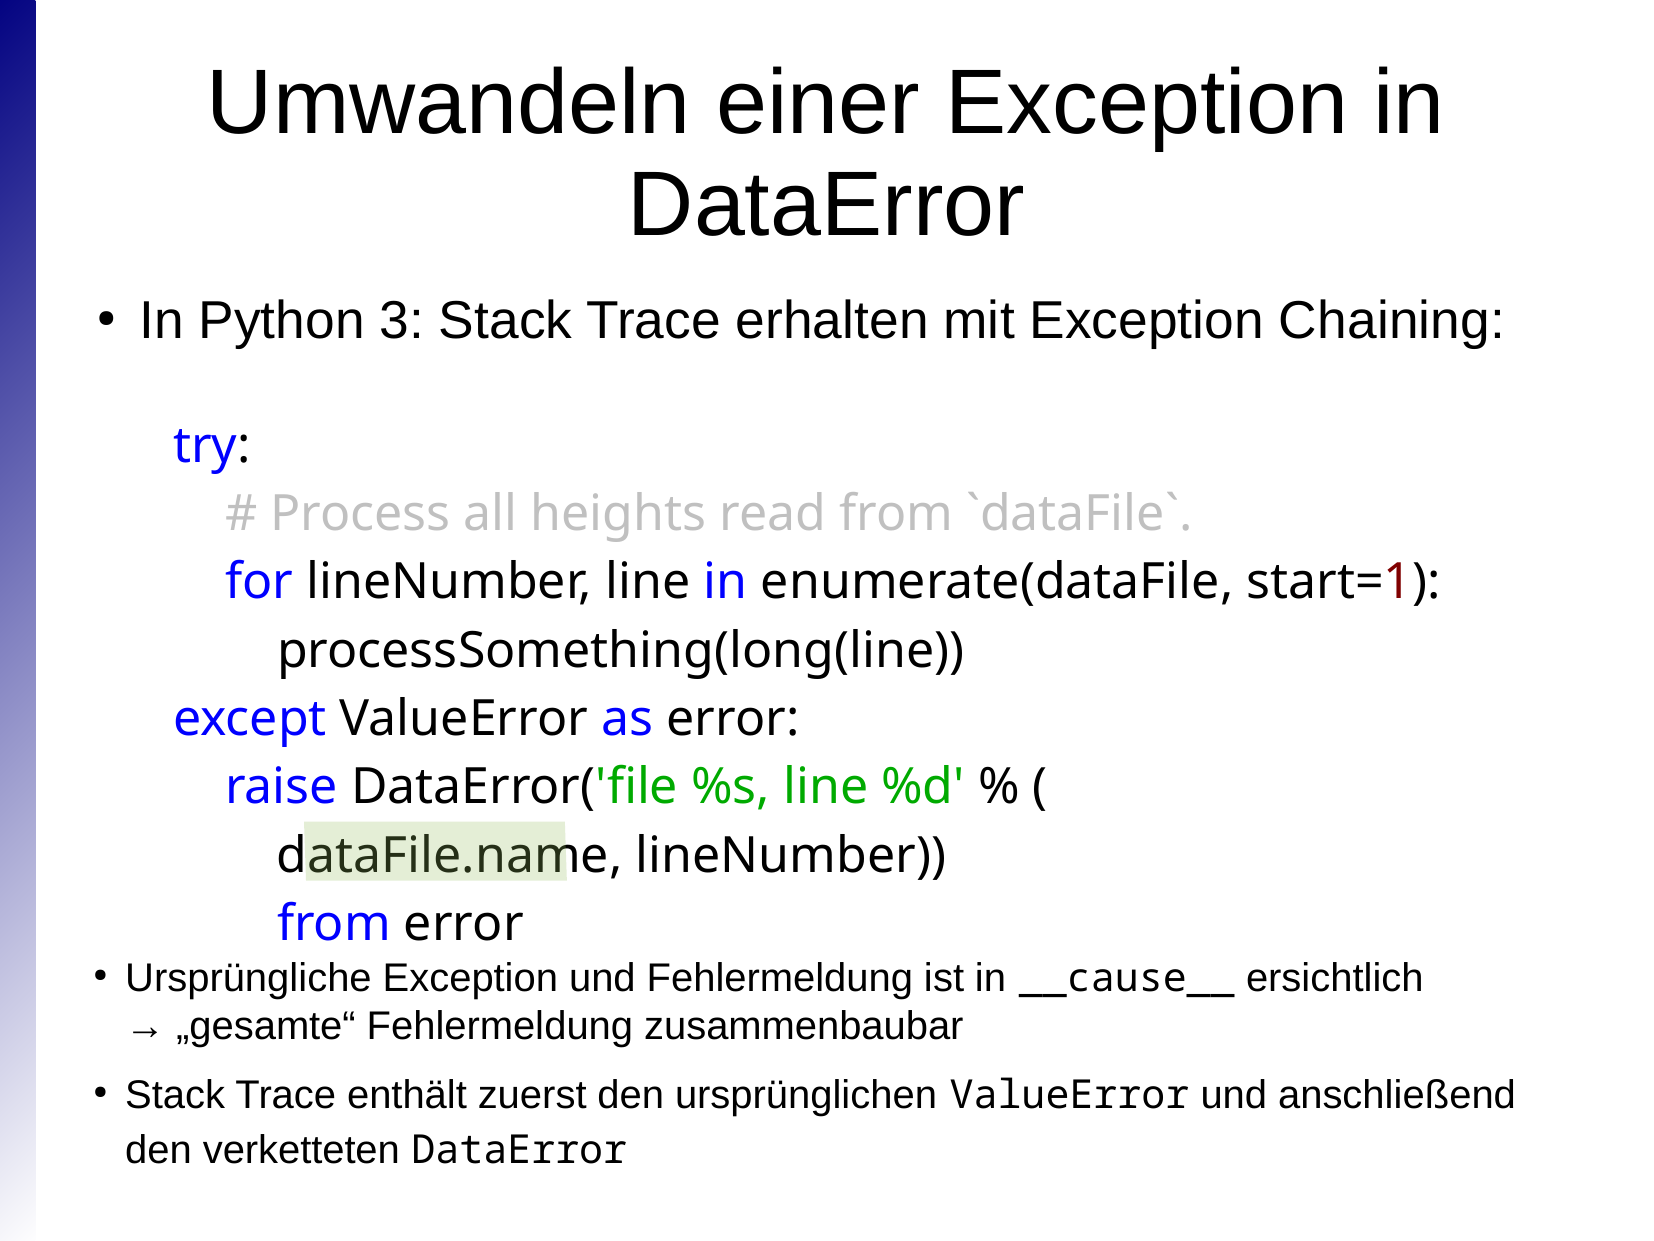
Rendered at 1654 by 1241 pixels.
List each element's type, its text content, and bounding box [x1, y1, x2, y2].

text_box [304, 821, 567, 881]
title Umwandeln einer Exception in DataError [82, 49, 1571, 257]
list Ursprüngliche Exception und Fehlermeldung ist in __cause__ ersichtlich → „gesamte“ Fehlermeldung zusammenbaubar Stack Trace enthält zuerst den ursprünglichen ValueError und anschließend den verketteten DataError [82, 886, 1571, 1182]
list In Python 3: Stack Trace erhalten mit Exception Chaining: [82, 290, 1571, 402]
text_box try: # Process all heights read from `dataFile`. for lineNumber, line in enumerate(dataFile, start=1): processSomething(long(line)) except ValueError as error: raise DataError('file %s, line %d' % ( dataFile.name, lineNumber)) from error [106, 401, 1571, 886]
